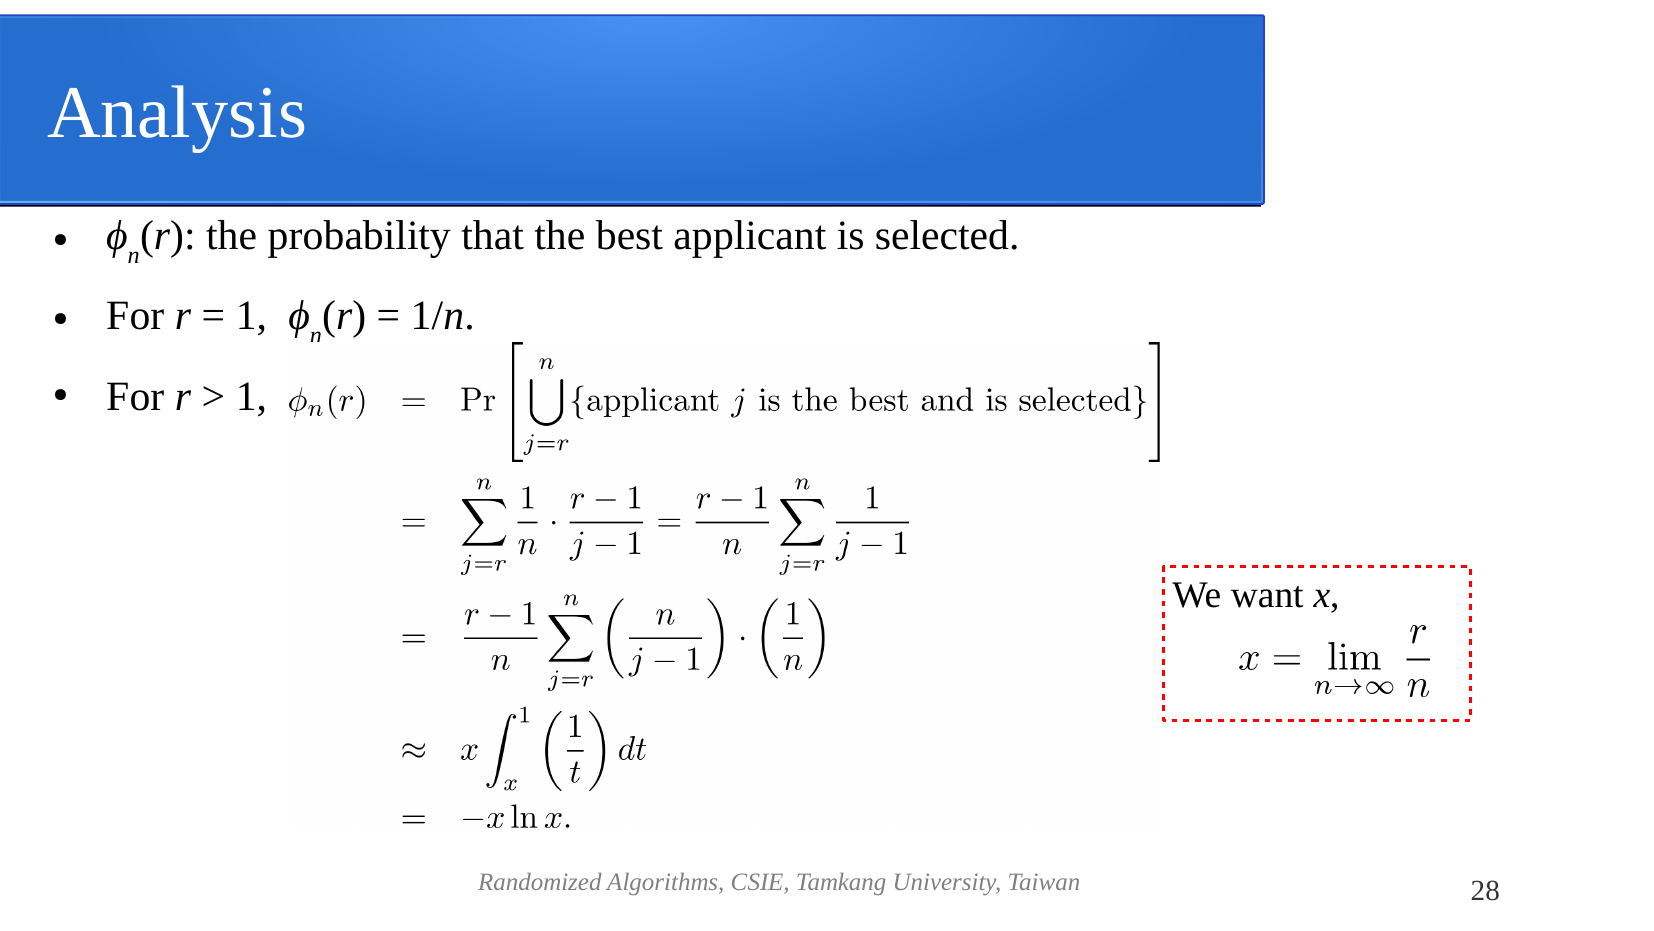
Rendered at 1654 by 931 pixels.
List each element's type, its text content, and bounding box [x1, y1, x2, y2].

text_box We want x, [1160, 566, 1430, 627]
picture [1239, 627, 1430, 697]
title Analysis [47, 35, 1199, 189]
list ϕn(r): the probability that the best applicant is selected. For r = 1, ϕn(r) = 1/n. For r > 1, [35, 212, 1524, 753]
picture [289, 342, 1160, 828]
